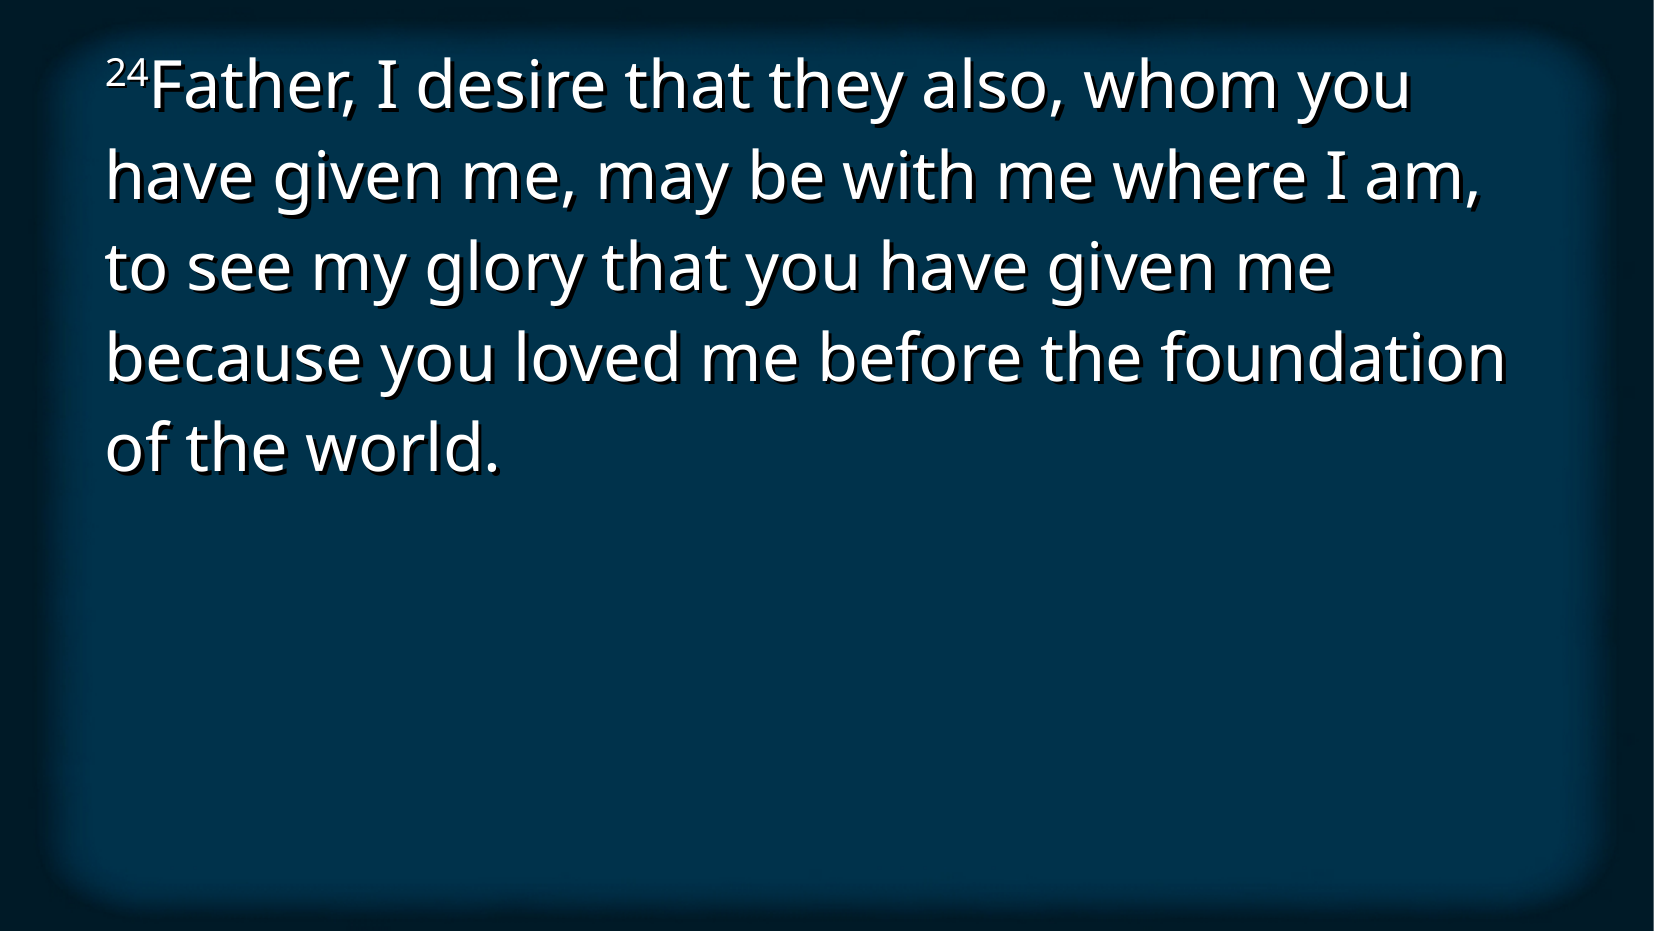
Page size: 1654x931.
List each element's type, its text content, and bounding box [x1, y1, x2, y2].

picture [0, 0, 1654, 931]
text_box 24Father, I desire that they also, whom you have given me, may be with me where I am, to see my glory that you have given me because you loved me before the foundation of the world. [90, 30, 1576, 400]
